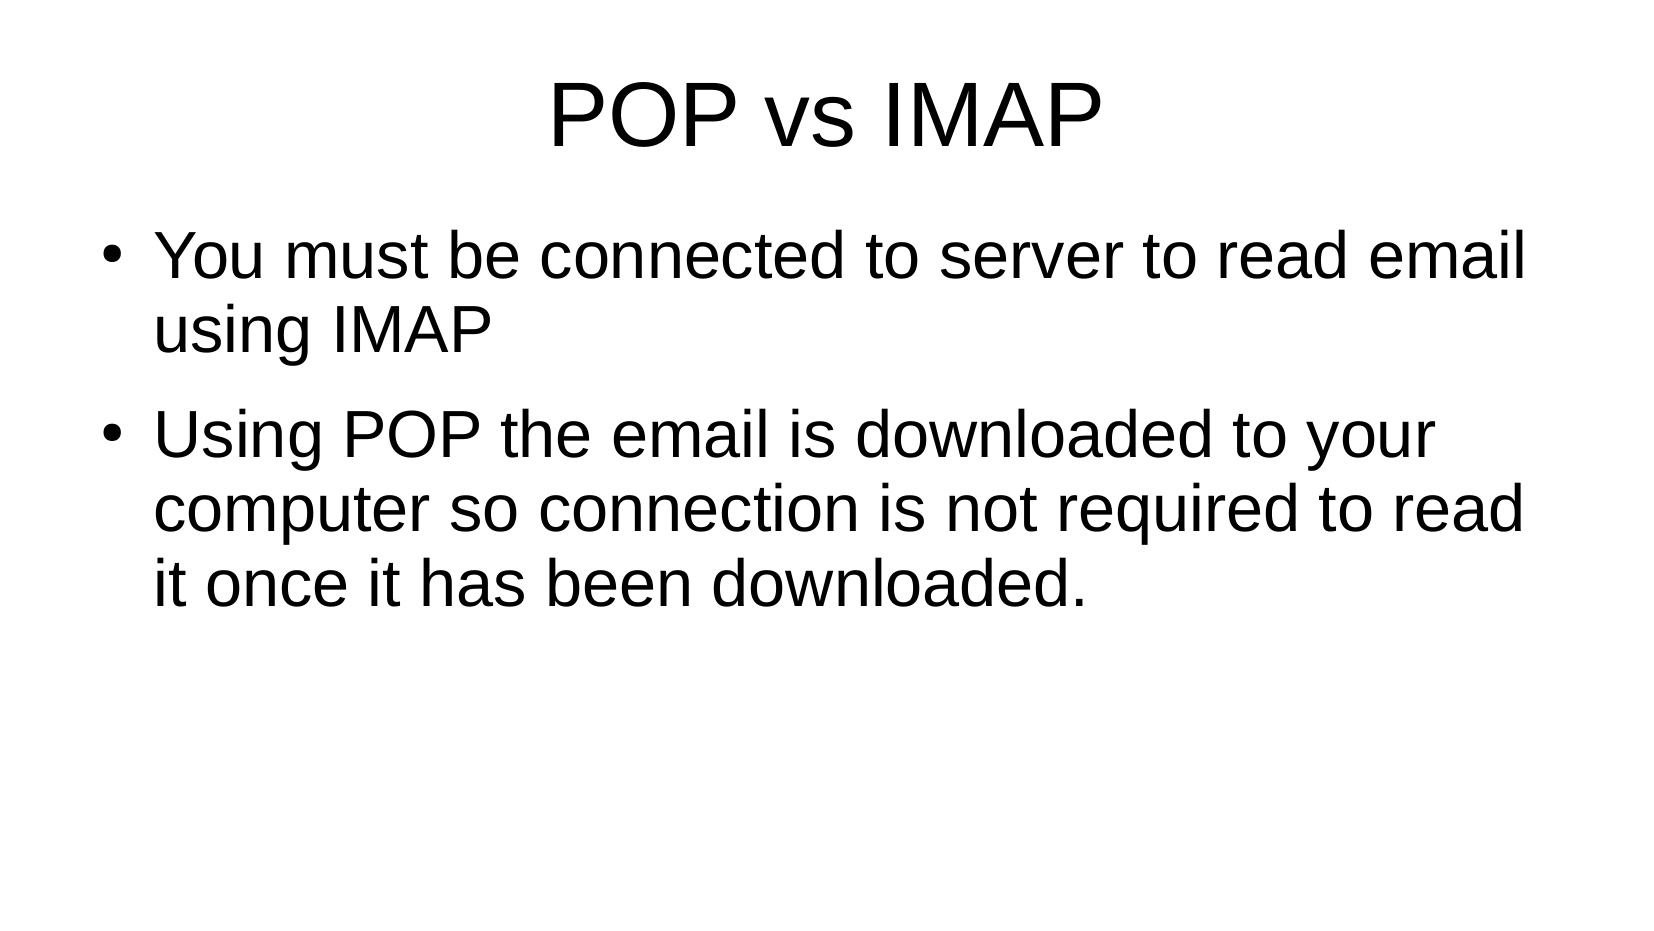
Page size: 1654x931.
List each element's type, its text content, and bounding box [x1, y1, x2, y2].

list You must be connected to server to read email using IMAP Using POP the email is downloaded to your computer so connection is not required to read it once it has been downloaded. [82, 217, 1571, 758]
title POP vs IMAP [82, 37, 1571, 193]
